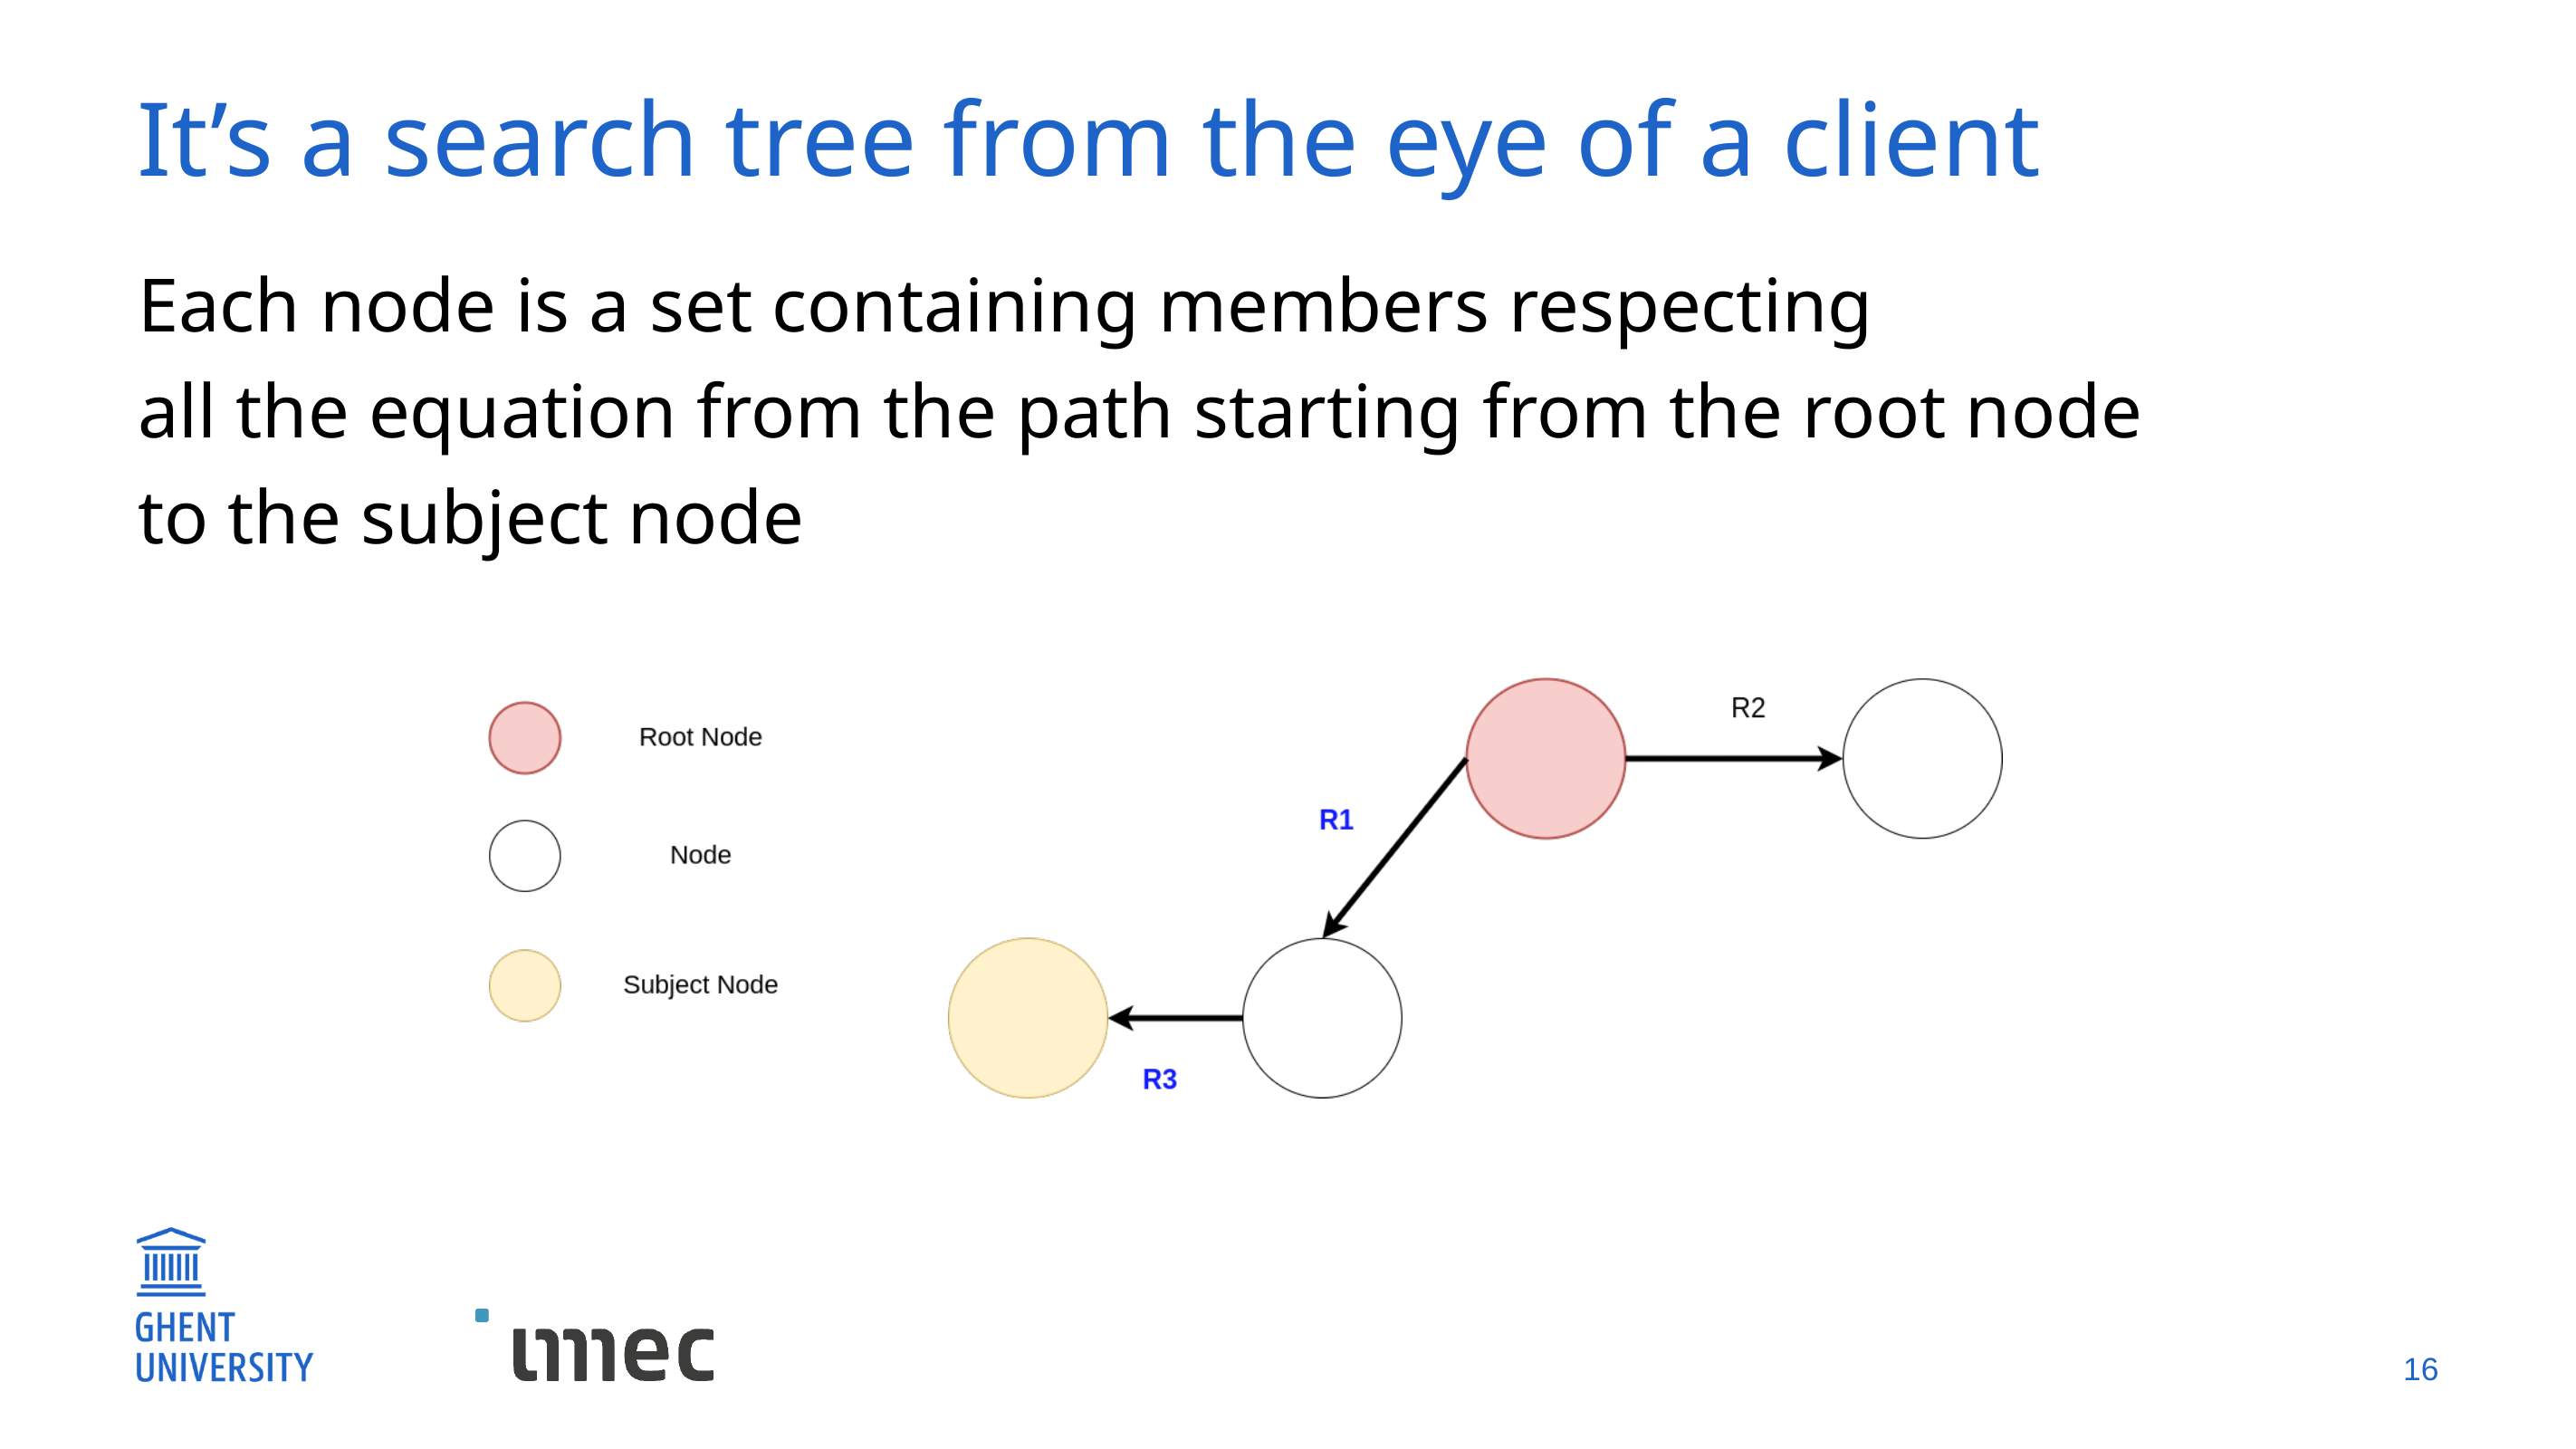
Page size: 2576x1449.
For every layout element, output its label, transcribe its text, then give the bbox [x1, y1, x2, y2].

list Each node is a set containing members respecting all the equation from the path starting from the root node to the subject node [124, 234, 2456, 1229]
slide_number <number> [2315, 1329, 2453, 1407]
picture [68, 1175, 411, 1449]
picture [475, 1309, 713, 1381]
title It’s a search tree from the eye of a client [123, 76, 2456, 206]
picture [488, 677, 2003, 1099]
